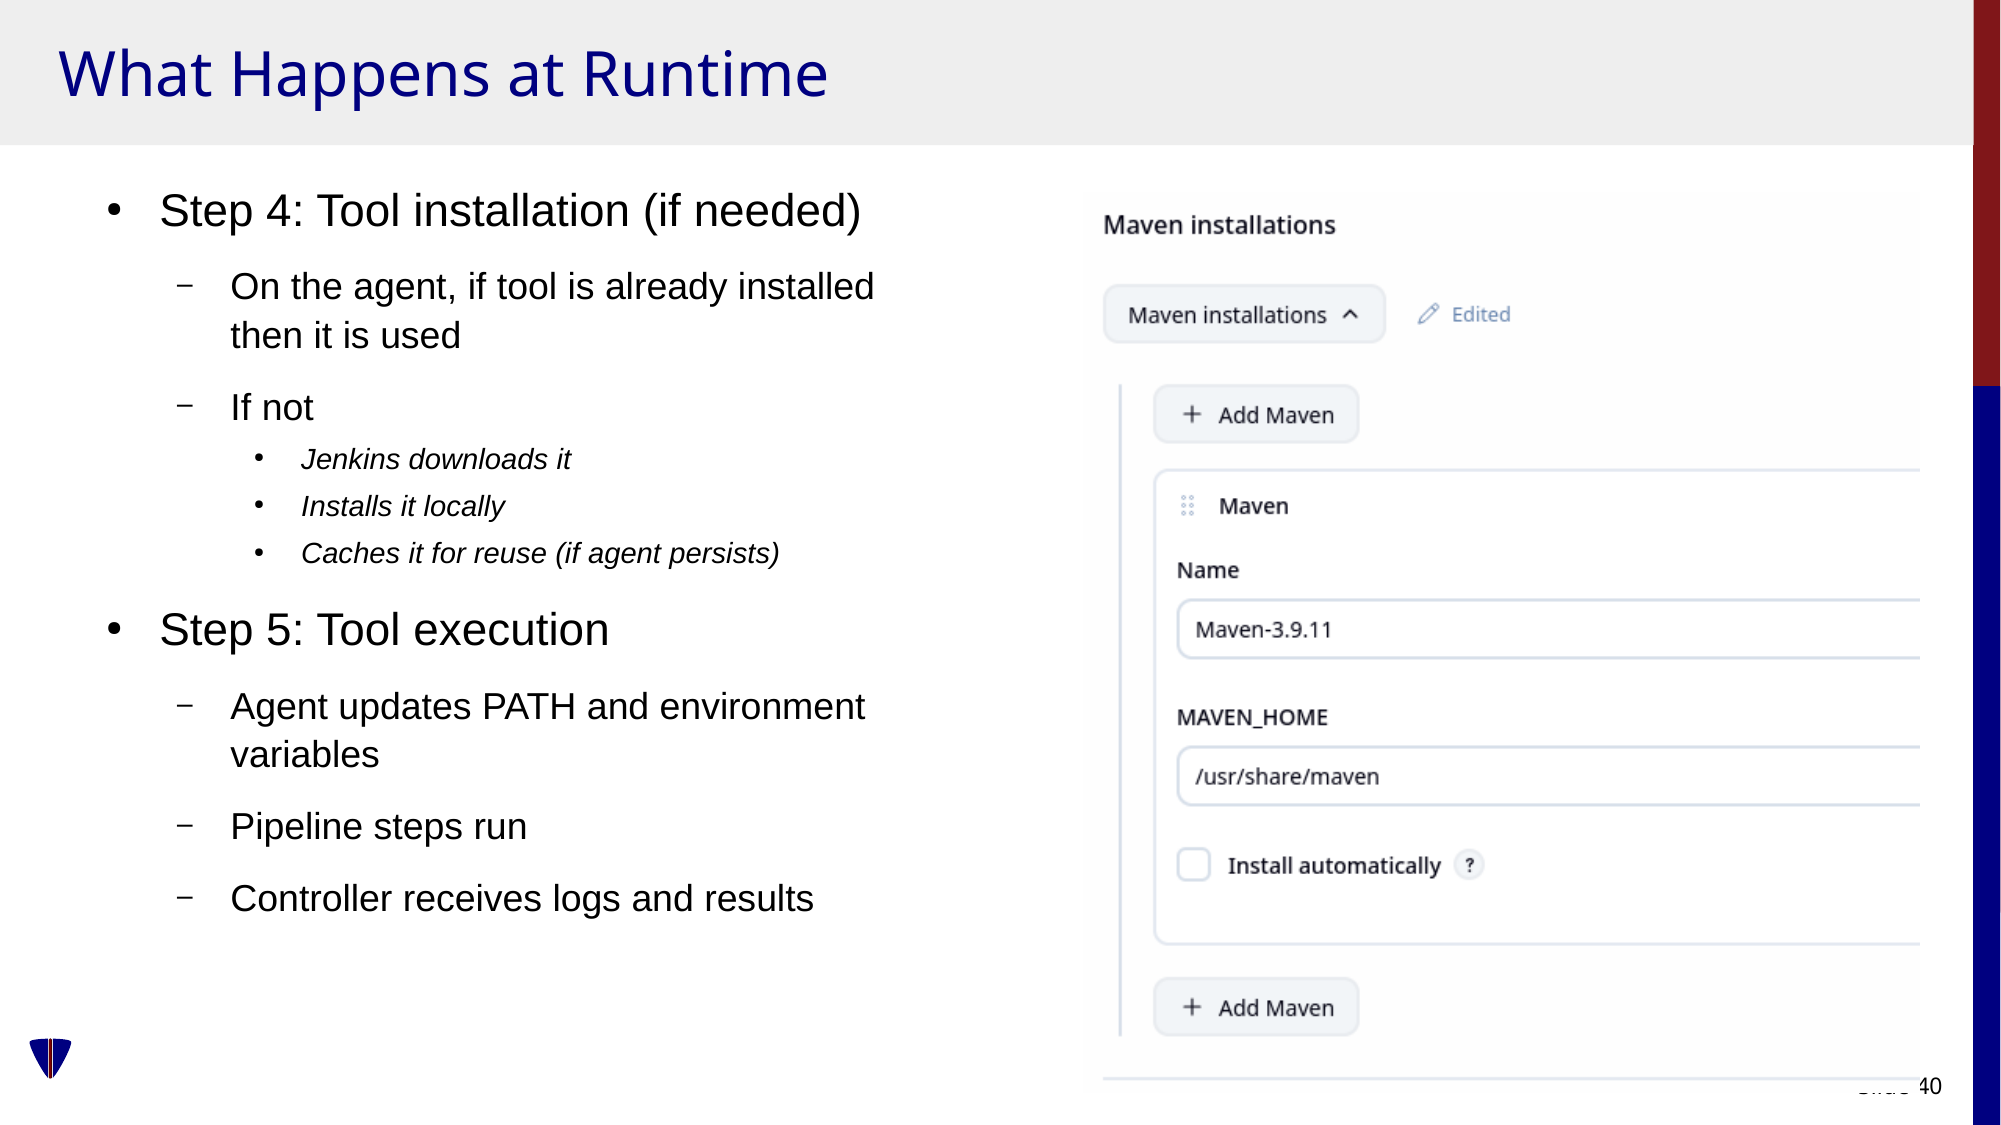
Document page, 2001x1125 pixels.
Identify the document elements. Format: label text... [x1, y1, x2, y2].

picture [1083, 192, 1920, 1093]
title What Happens at Runtime [0, 0, 1974, 146]
list Step 4: Tool installation (if needed) On the agent, if tool is already installed then it is used If not Jenkins downloads it Installs it locally Caches it for reuse (if agent persists) Step 5: Tool execution Agent updates PATH and environment variables Pipeline steps run Controller receives logs and results [88, 177, 945, 1034]
